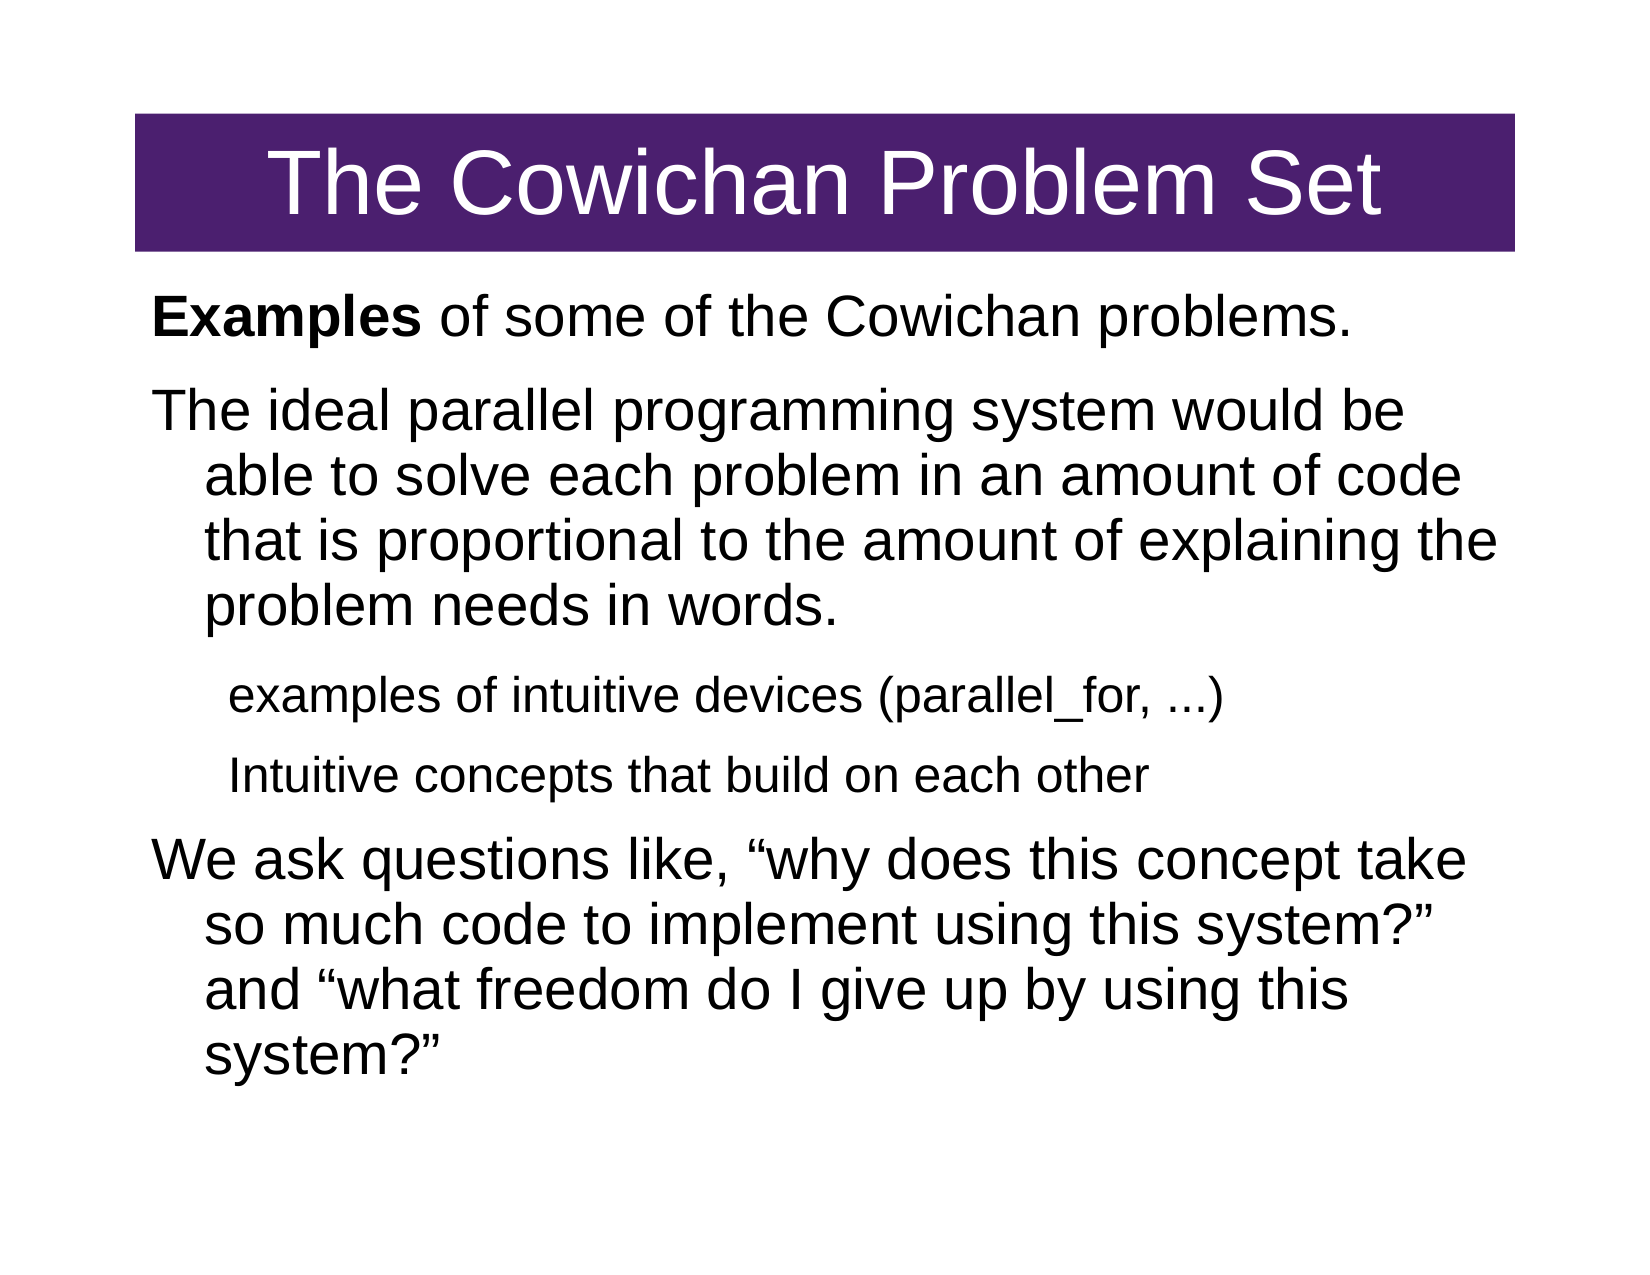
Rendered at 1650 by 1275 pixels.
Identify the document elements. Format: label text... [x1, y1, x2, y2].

list Examples of some of the Cowichan problems. The ideal parallel programming system would be able to solve each problem in an amount of code that is proportional to the amount of explaining the problem needs in words. examples of intuitive devices (parallel_for, ...) Intuitive concepts that build on each other We ask questions like, “why does this concept take so much code to implement using this system?” and “what freedom do I give up by using this system?” [133, 283, 1514, 1170]
title The Cowichan Problem Set [135, 113, 1515, 252]
